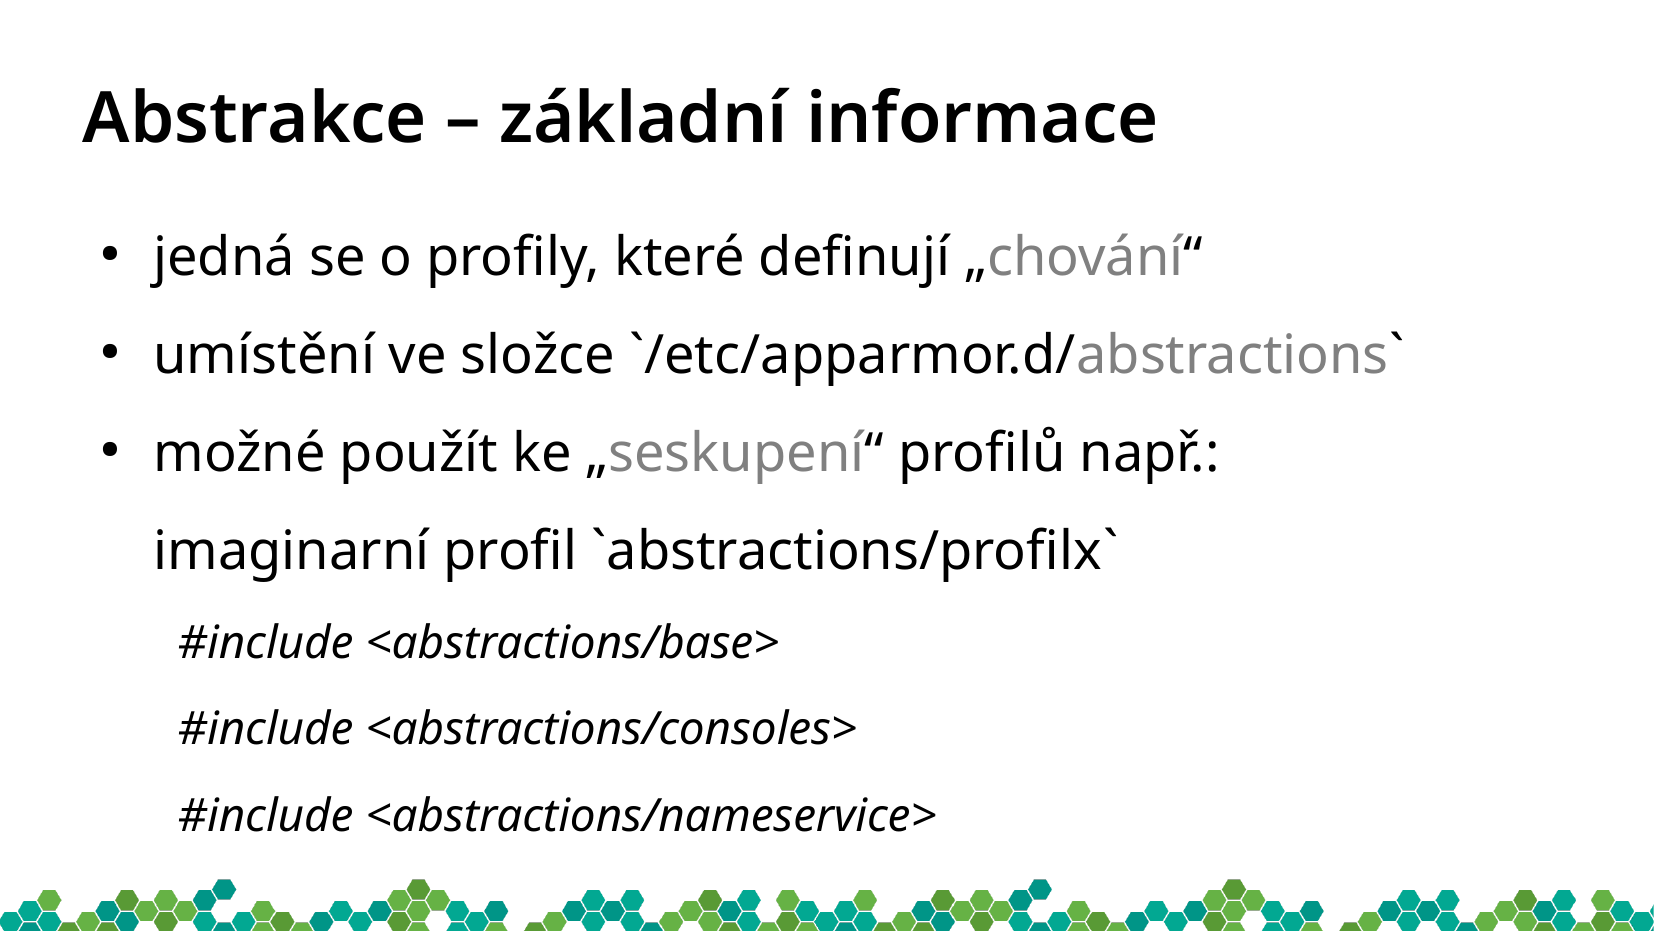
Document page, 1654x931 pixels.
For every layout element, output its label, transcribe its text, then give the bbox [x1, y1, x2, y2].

picture [0, 871, 1654, 931]
list jedná se o profily, které definují „chování“ umístění ve složce `/etc/apparmor.d/abstractions` možné použít ke „seskupení“ profilů např.: imaginarní profil `abstractions/profilx` #include <abstractions/base> #include <abstractions/consoles> #include <abstractions/nameservice> [82, 217, 1571, 855]
text_box [82, 37, 1571, 193]
